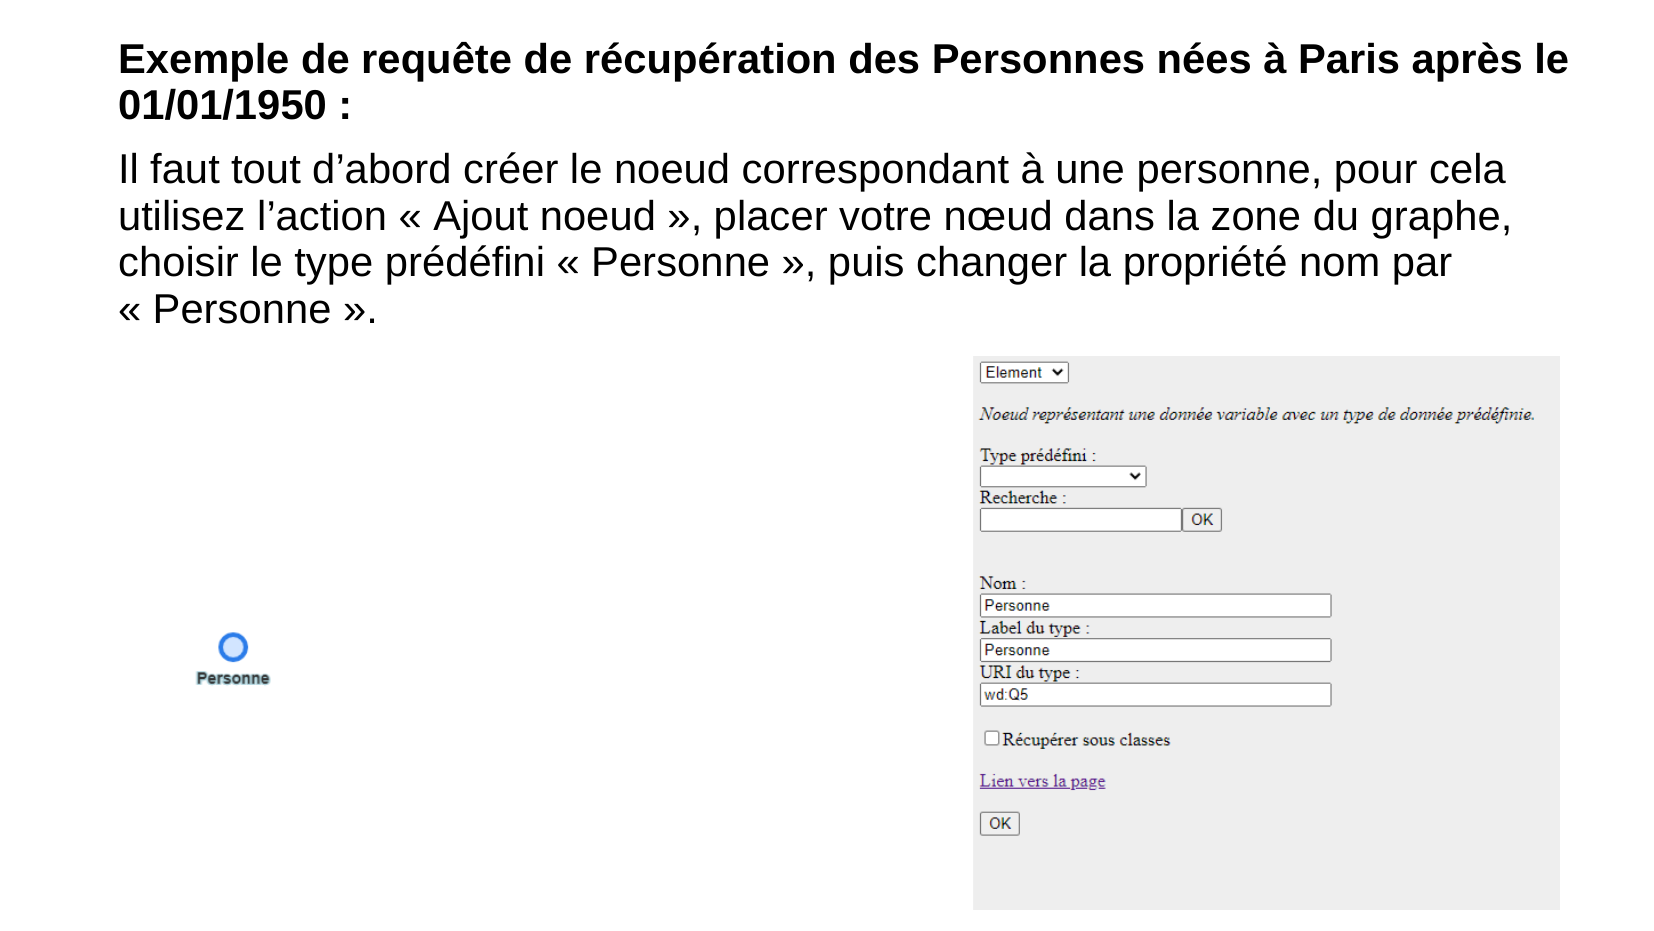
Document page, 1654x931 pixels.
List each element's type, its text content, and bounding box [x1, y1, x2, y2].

picture [126, 356, 1560, 910]
list Exemple de requête de récupération des Personnes nées à Paris après le 01/01/1950 : Il faut tout d’abord créer le noeud correspondant à une personne, pour cela utilisez l’action « Ajout noeud », placer votre nœud dans la zone du graphe, choisir le type prédéfini « Personne », puis changer la propriété nom par « Personne ». [47, 35, 1571, 898]
